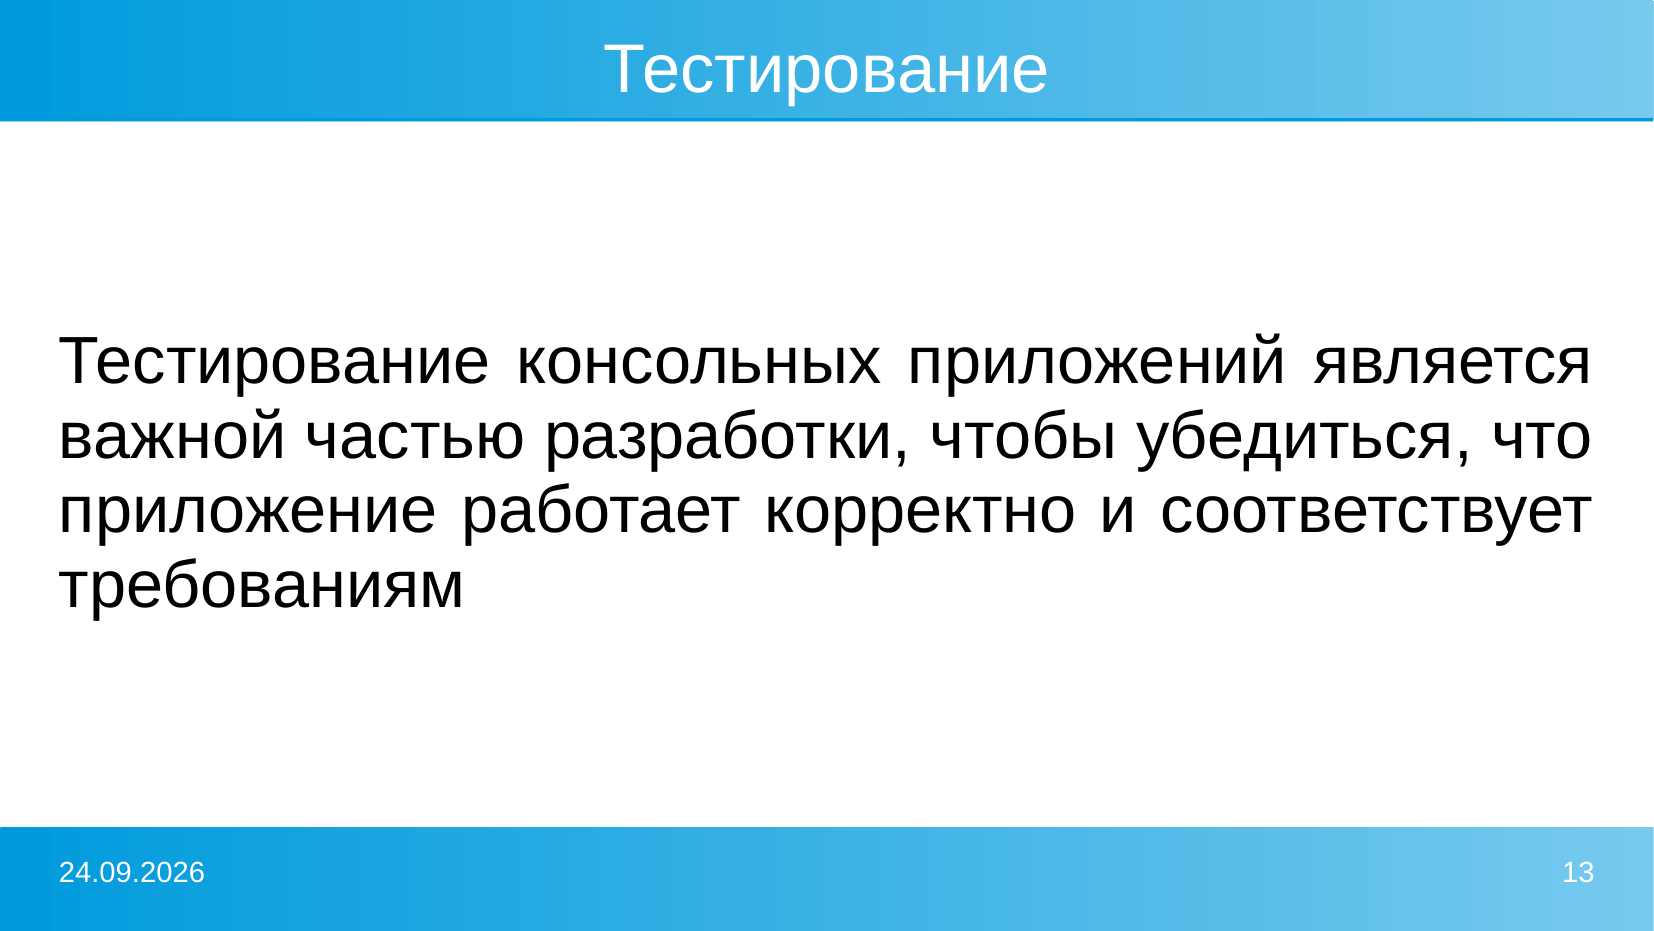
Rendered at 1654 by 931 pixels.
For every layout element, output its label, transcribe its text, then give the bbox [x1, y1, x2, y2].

title Тестирование [59, 29, 1595, 108]
subtitle Тестирование консольных приложений является важной частью разработки, чтобы убедиться, что приложение работает корректно и соответствует требованиям [59, 177, 1595, 768]
